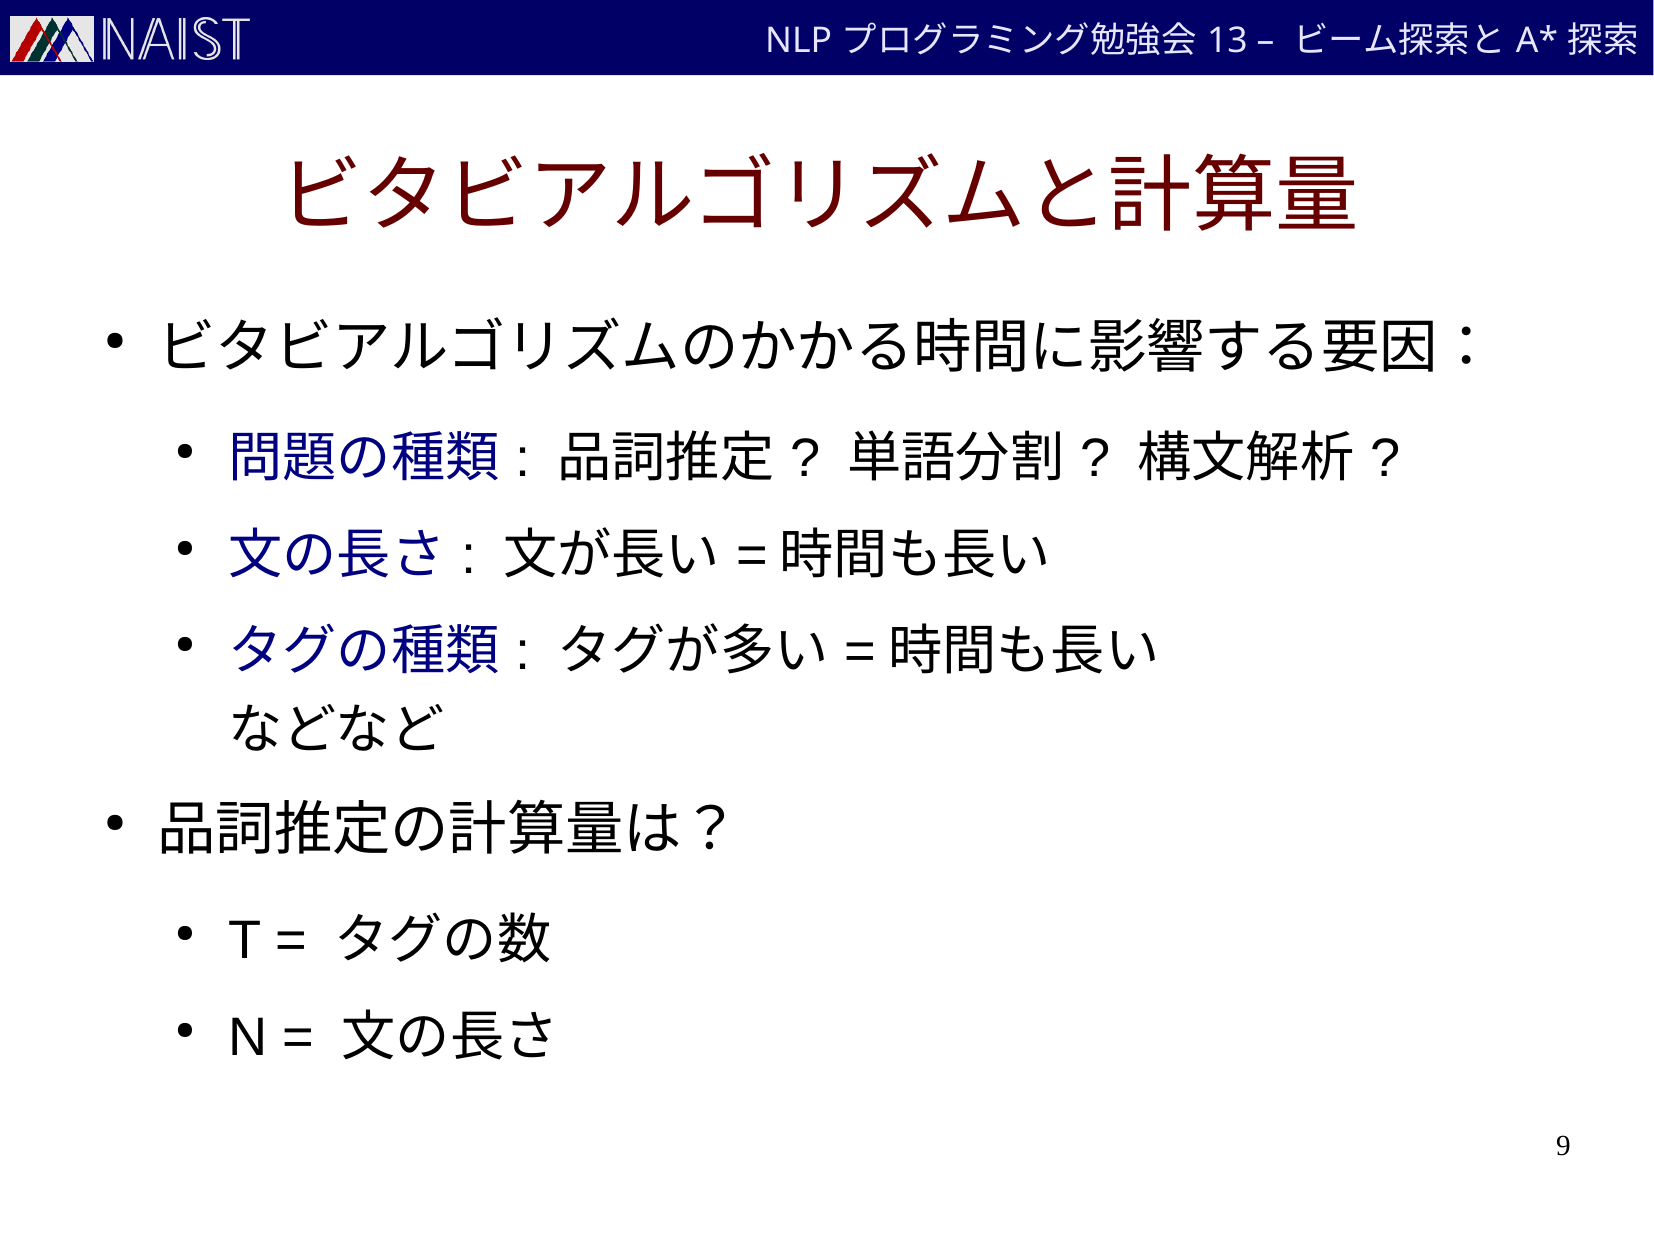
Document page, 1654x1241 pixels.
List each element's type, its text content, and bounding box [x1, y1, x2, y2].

picture [10, 16, 94, 62]
title ビタビアルゴリズムと計算量 [75, 92, 1564, 285]
picture [102, 17, 251, 60]
list ビタビアルゴリズムのかかる時間に影響する要因： 問題の種類: 品詞推定? 単語分割? 構文解析? 文の長さ: 文が長い=時間も長い タグの種類: タグが多い=時間も長い などなど 品詞推定の計算量は？ T = タグの数 N = 文の長さ [86, 300, 1576, 1119]
